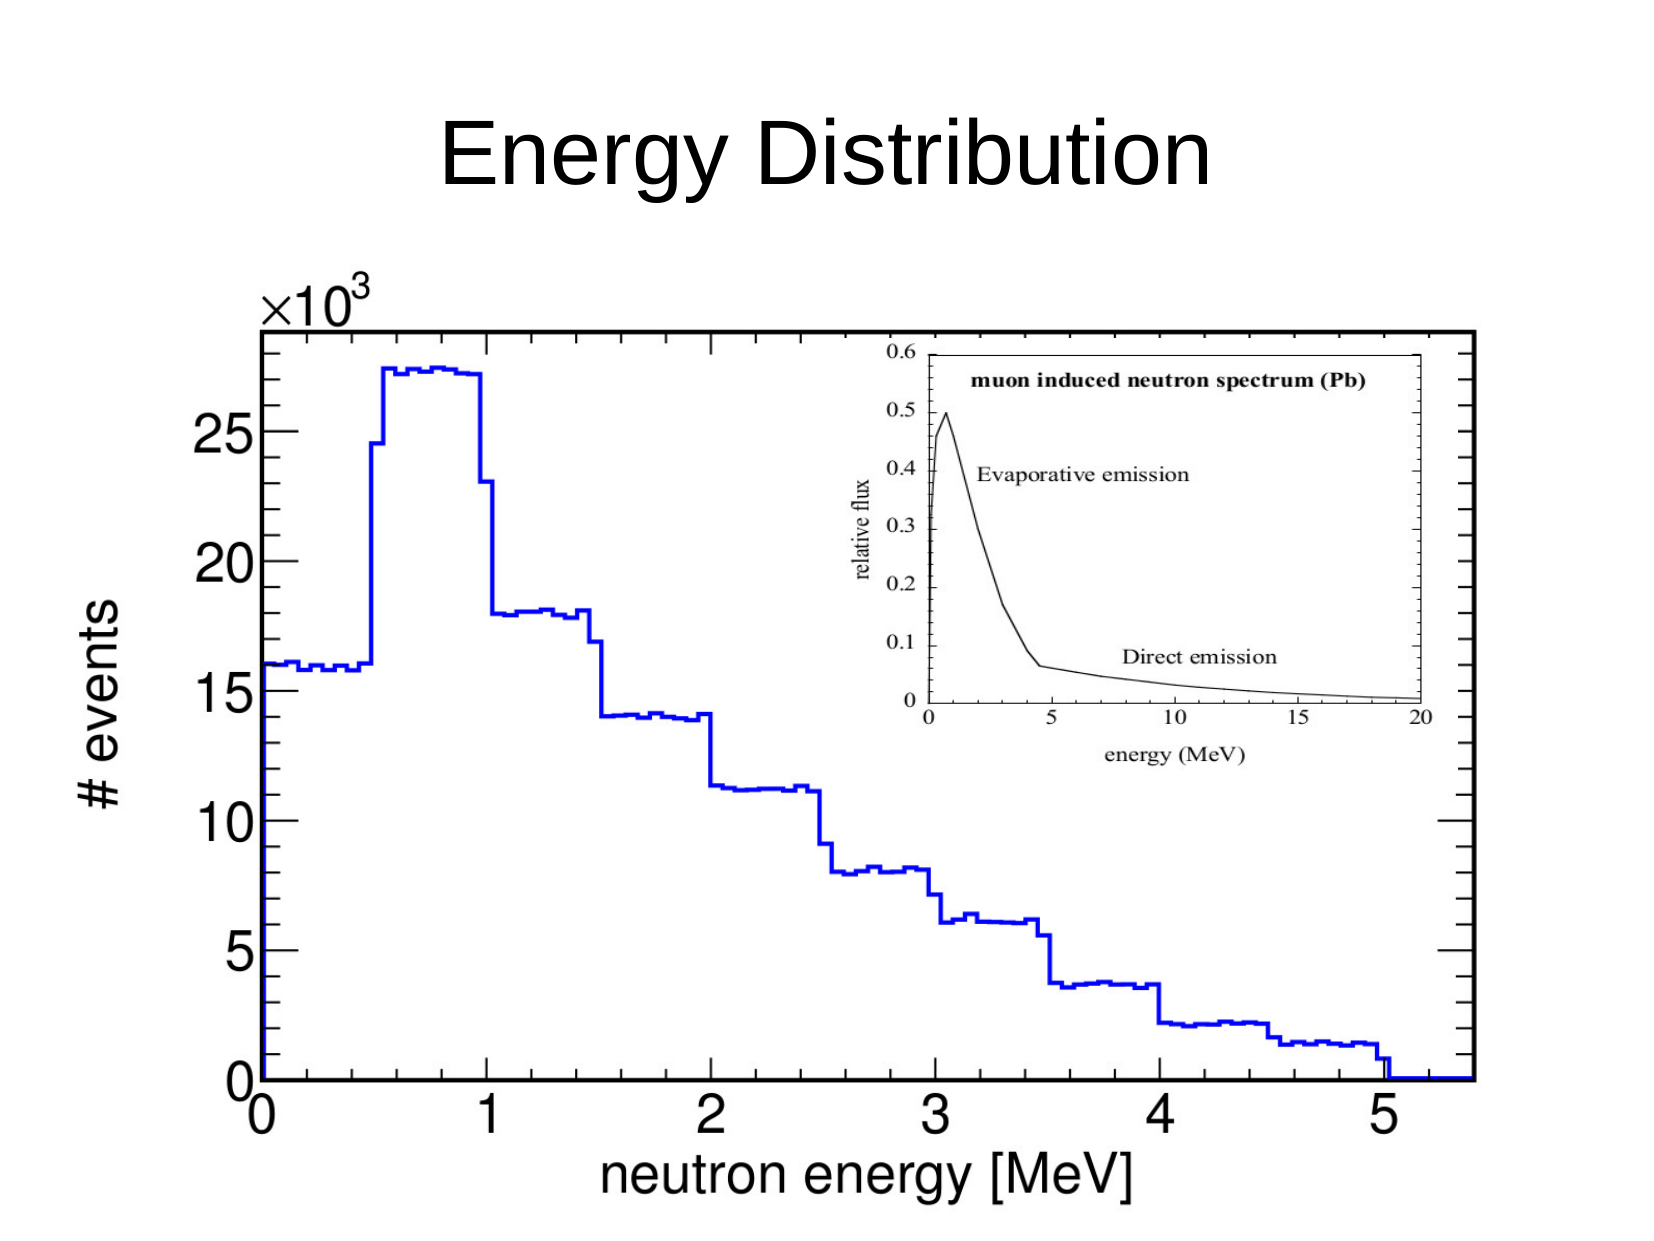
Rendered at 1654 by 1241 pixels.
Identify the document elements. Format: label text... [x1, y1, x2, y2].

title Energy Distribution [82, 49, 1571, 230]
picture [0, 230, 1638, 1241]
